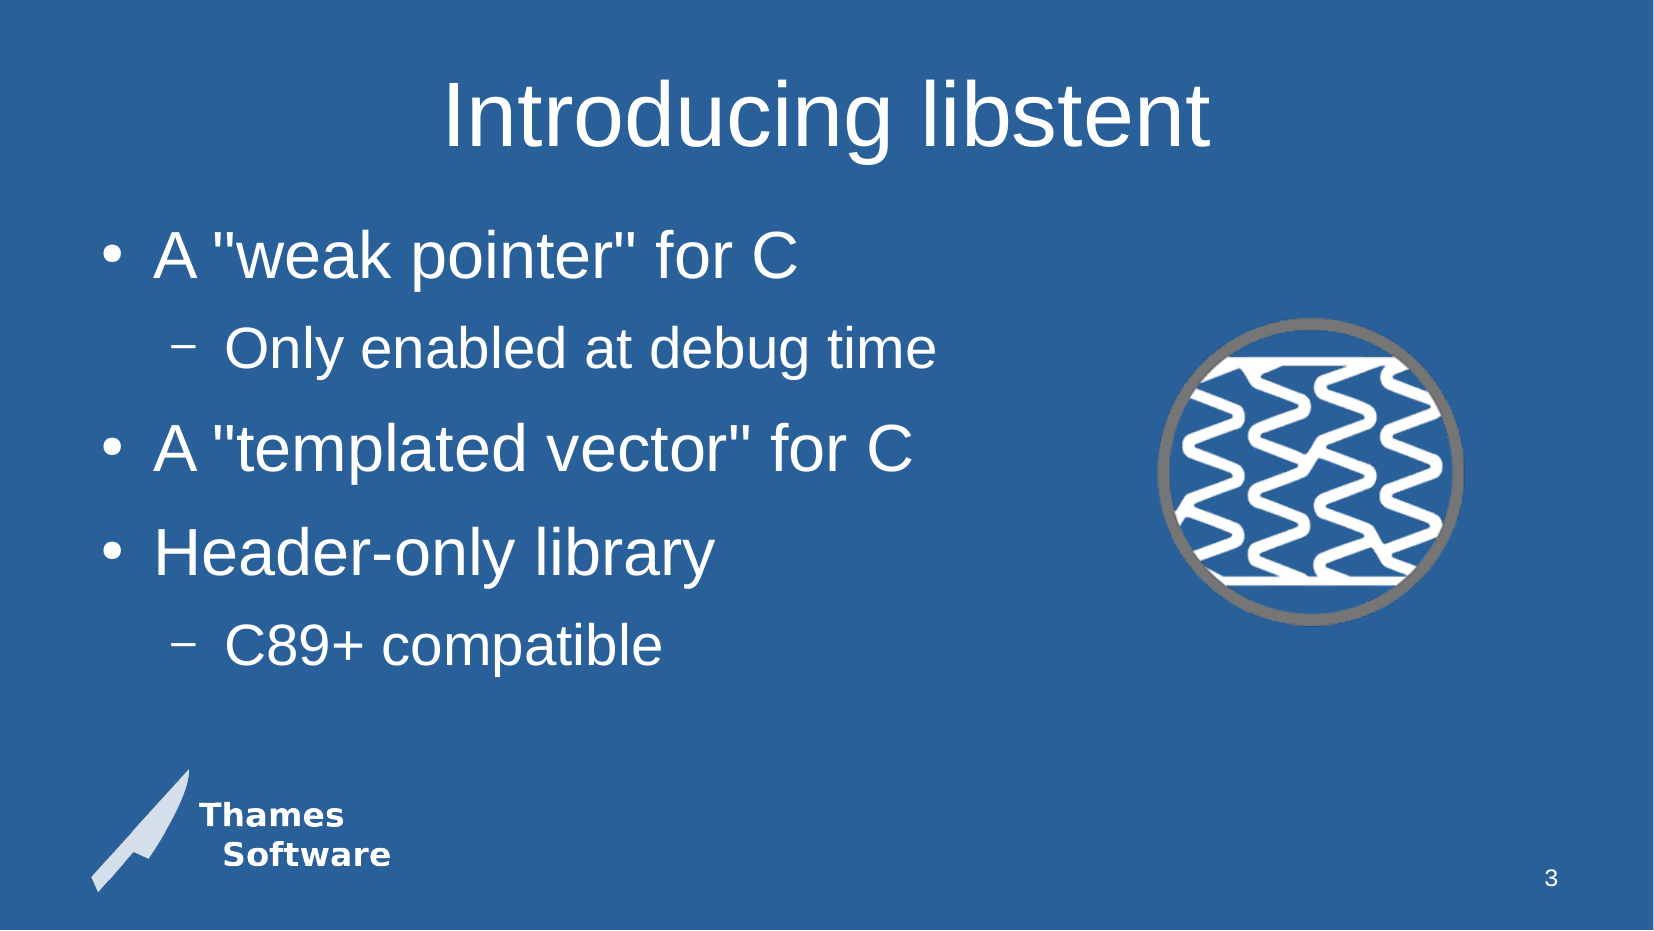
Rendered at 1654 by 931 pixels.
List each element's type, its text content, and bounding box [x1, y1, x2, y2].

picture [82, 758, 421, 907]
list A "weak pointer" for C Only enabled at debug time A "templated vector" for C Header-only library C89+ compatible [82, 217, 1571, 758]
picture [1022, 283, 1589, 662]
title Introducing libstent [82, 37, 1571, 193]
